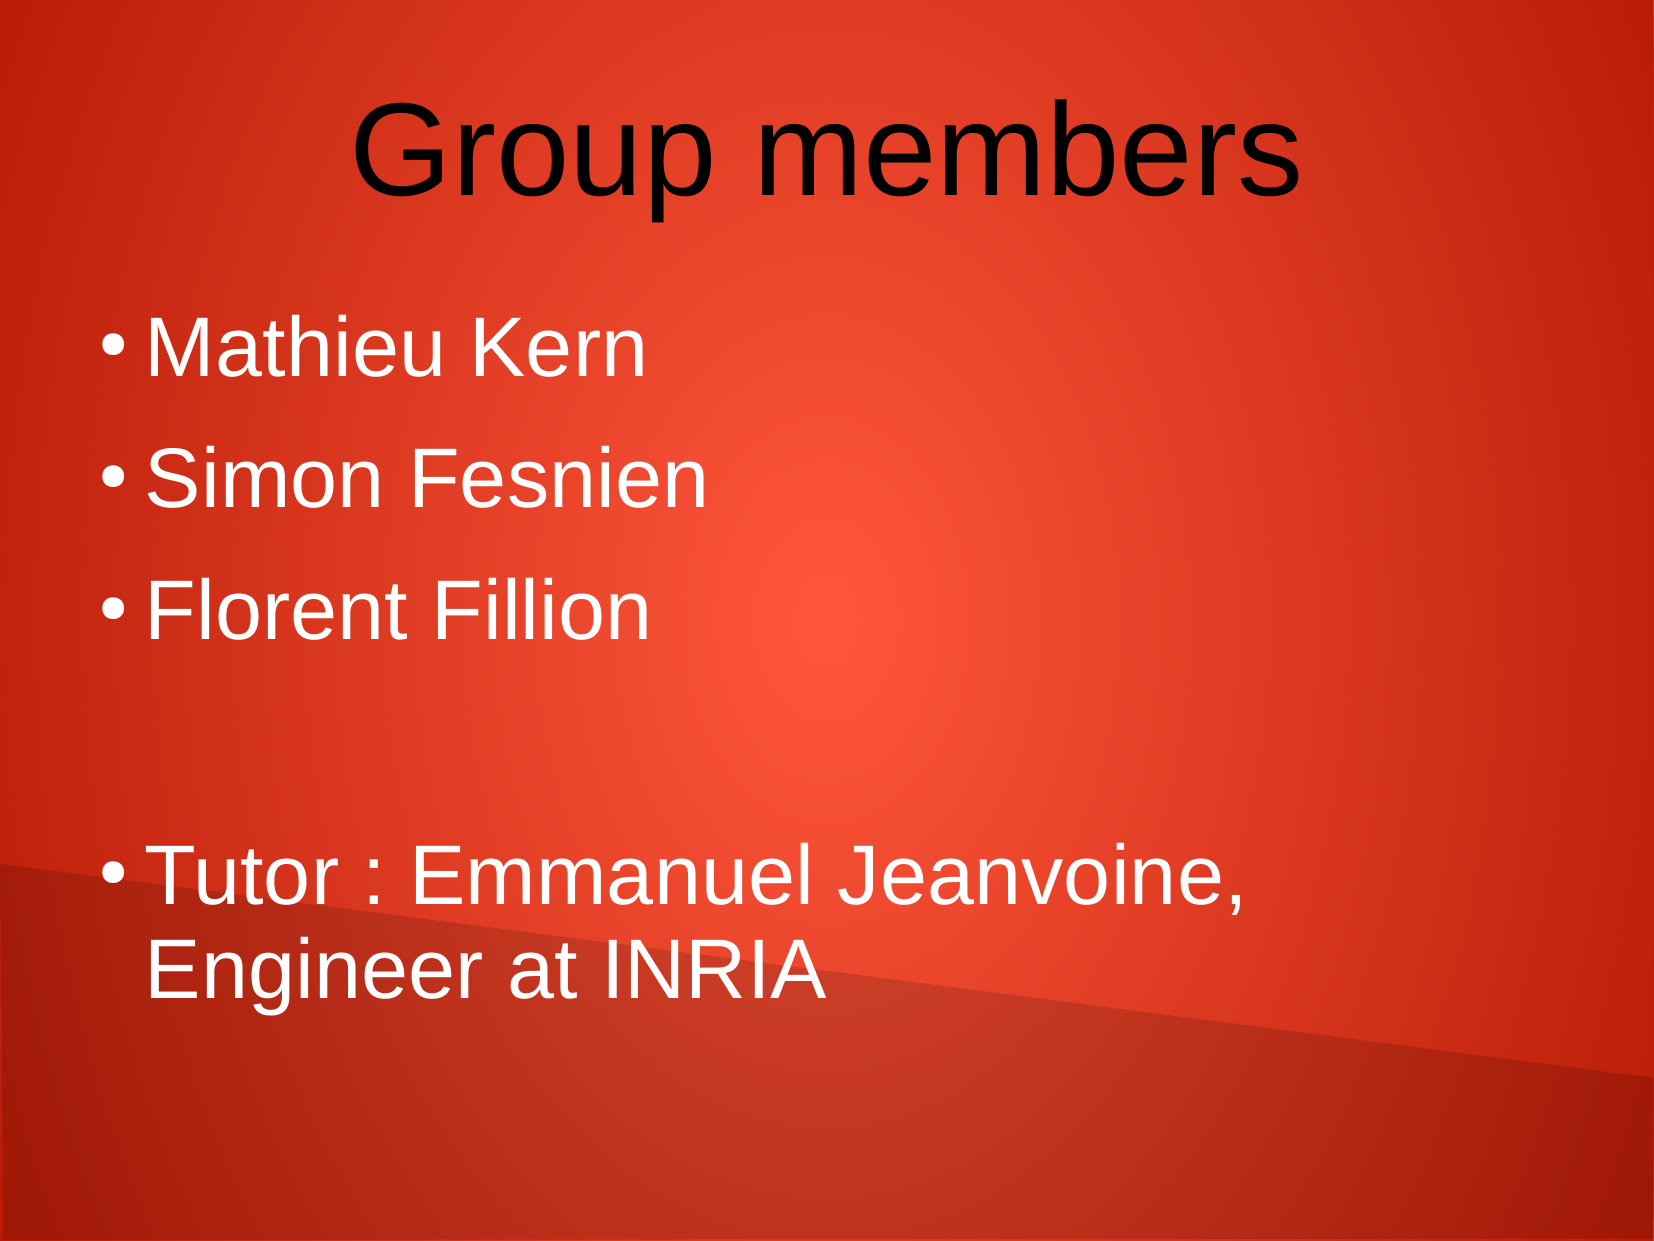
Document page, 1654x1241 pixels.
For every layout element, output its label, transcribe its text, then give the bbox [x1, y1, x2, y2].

title Group members [82, 47, 1571, 252]
list Mathieu Kern Simon Fesnien Florent Fillion Tutor : Emmanuel Jeanvoine, Engineer at INRIA [82, 299, 1571, 1019]
